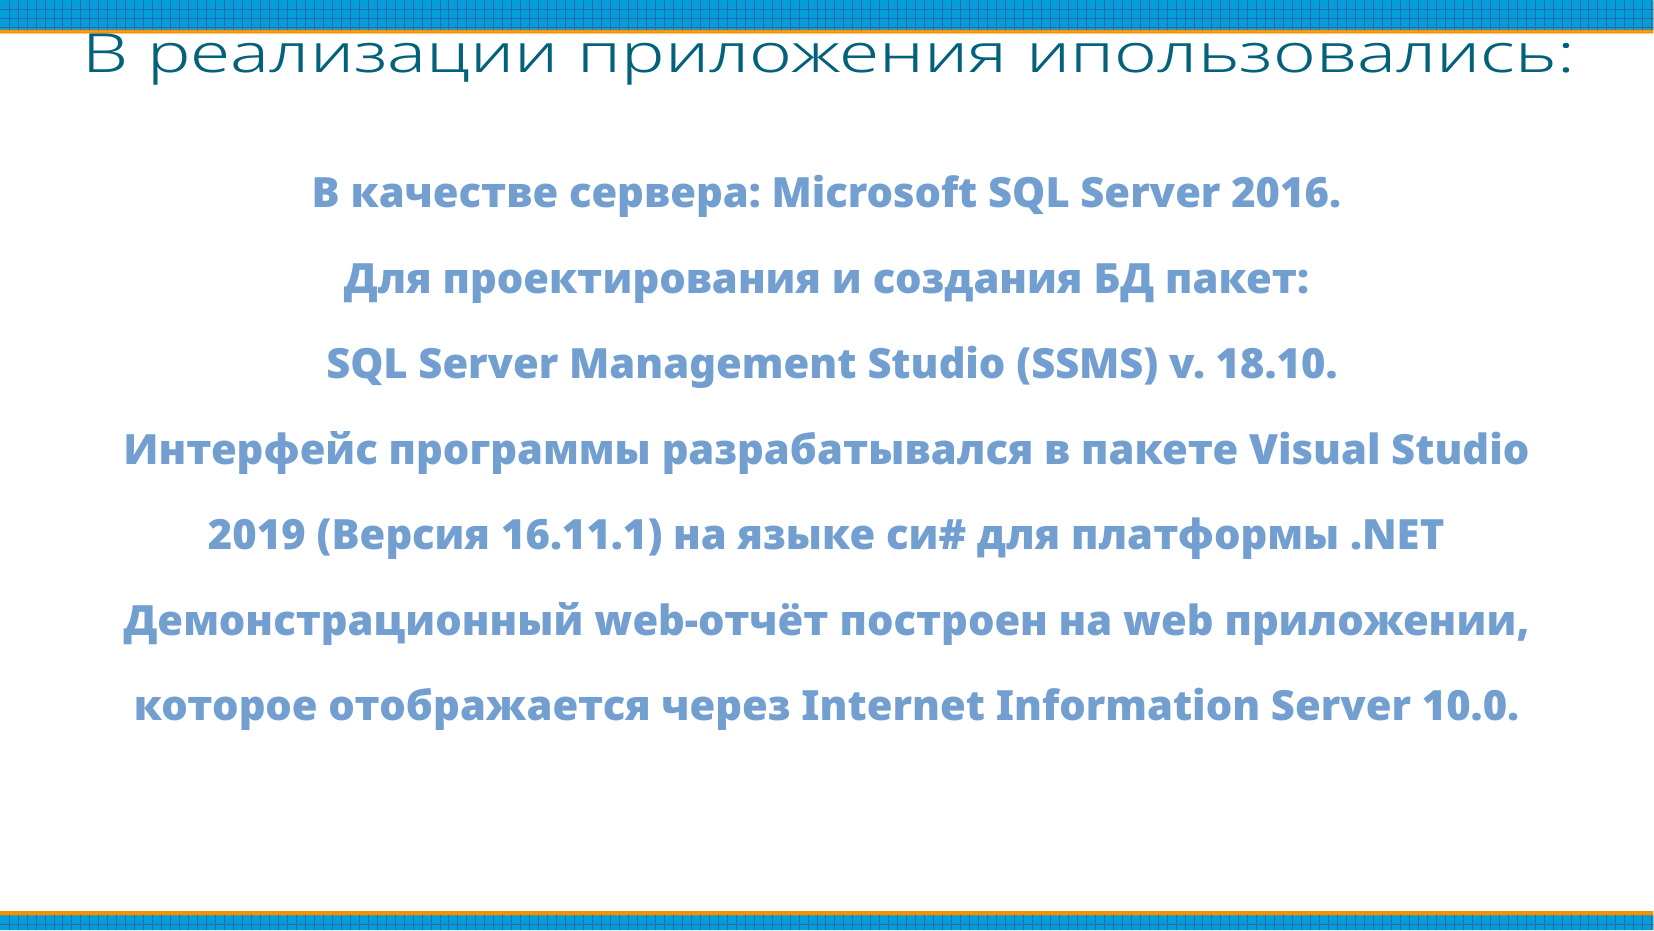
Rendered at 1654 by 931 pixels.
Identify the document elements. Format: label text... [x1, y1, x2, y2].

subtitle В качестве сервера: Microsoft SQL Server 2016. Для проектирования и создания БД пакет: SQL Server Management Studio (SSMS) v. 18.10. Интерфейс программы разрабатывался в пакете Visual Studio 2019 (Версия 16.11.1) на языке си# для платформы .NET Демонстрационный web-отчёт построен на web приложении, которое отображается через Internet Information Server 10.0. [82, 103, 1571, 824]
title В реализации приложения ипользовались: [82, 14, 1571, 89]
